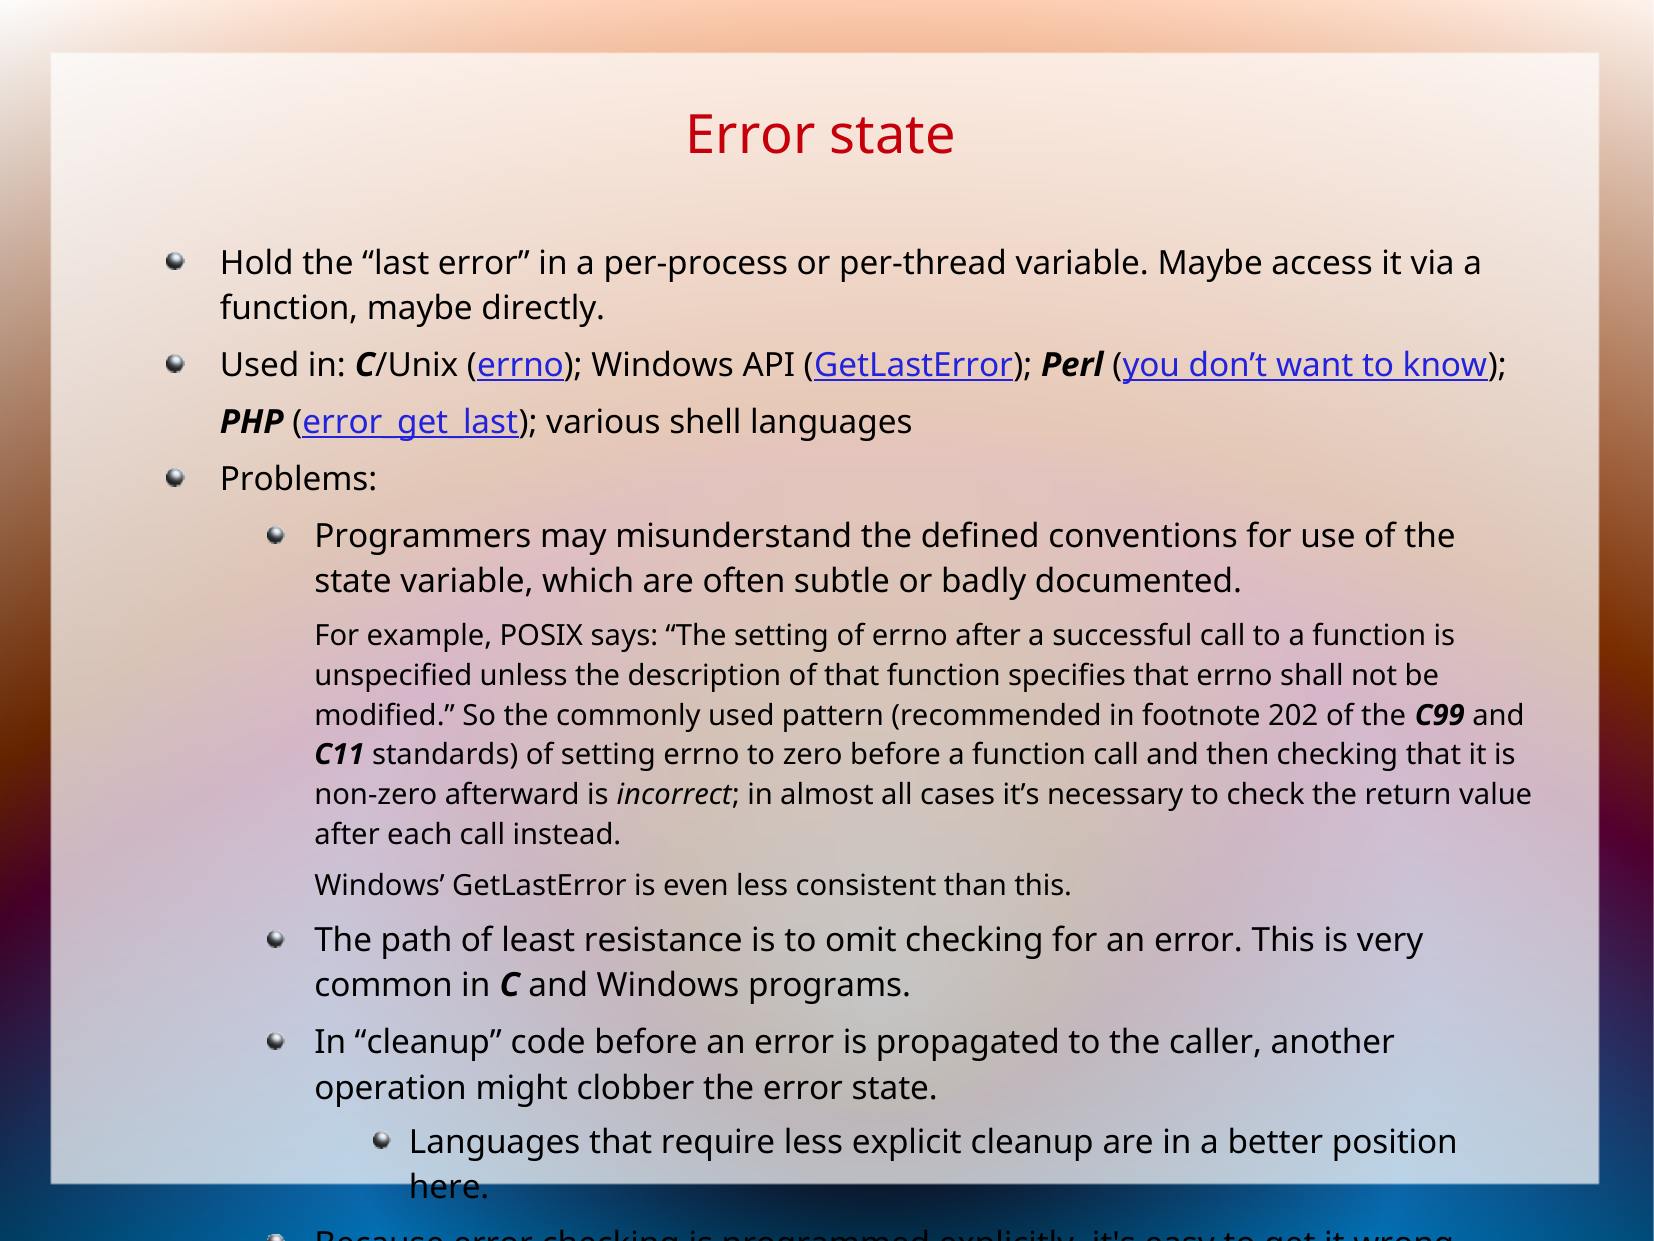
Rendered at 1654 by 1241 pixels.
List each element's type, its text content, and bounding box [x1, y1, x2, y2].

title Error state [76, 59, 1565, 207]
picture [320, 1234, 330, 1241]
list Hold the “last error” in a per-process or per-thread variable. Maybe access it via a function, maybe directly. Used in: C/Unix (errno); Windows API (GetLastError); Perl (you don’t want to know); PHP (error_get_last); various shell languages Problems: Programmers may misunderstand the defined conventions for use of the state variable, which are often subtle or badly documented. For example, POSIX says: “The setting of errno after a successful call to a function is unspecified unless the description of that function specifies that errno shall not be modified.” So the commonly used pattern (recommended in footnote 202 of the C99 and C11 standards) of setting errno to zero before a function call and then checking that it is non-zero afterward is incorrect; in almost all cases it’s necessary to check the return value after each call instead. Windows’ GetLastError is even less consistent than this. The path of least resistance is to omit checking for an error. This is very common in C and Windows programs. In “cleanup” code before an error is propagated to the caller, another operation might clobber the error state. Languages that require less explicit cleanup are in a better position here. Because error checking is programmed explicitly, it's easy to get it wrong. [149, 238, 1537, 1091]
picture [0, 0, 1654, 1241]
